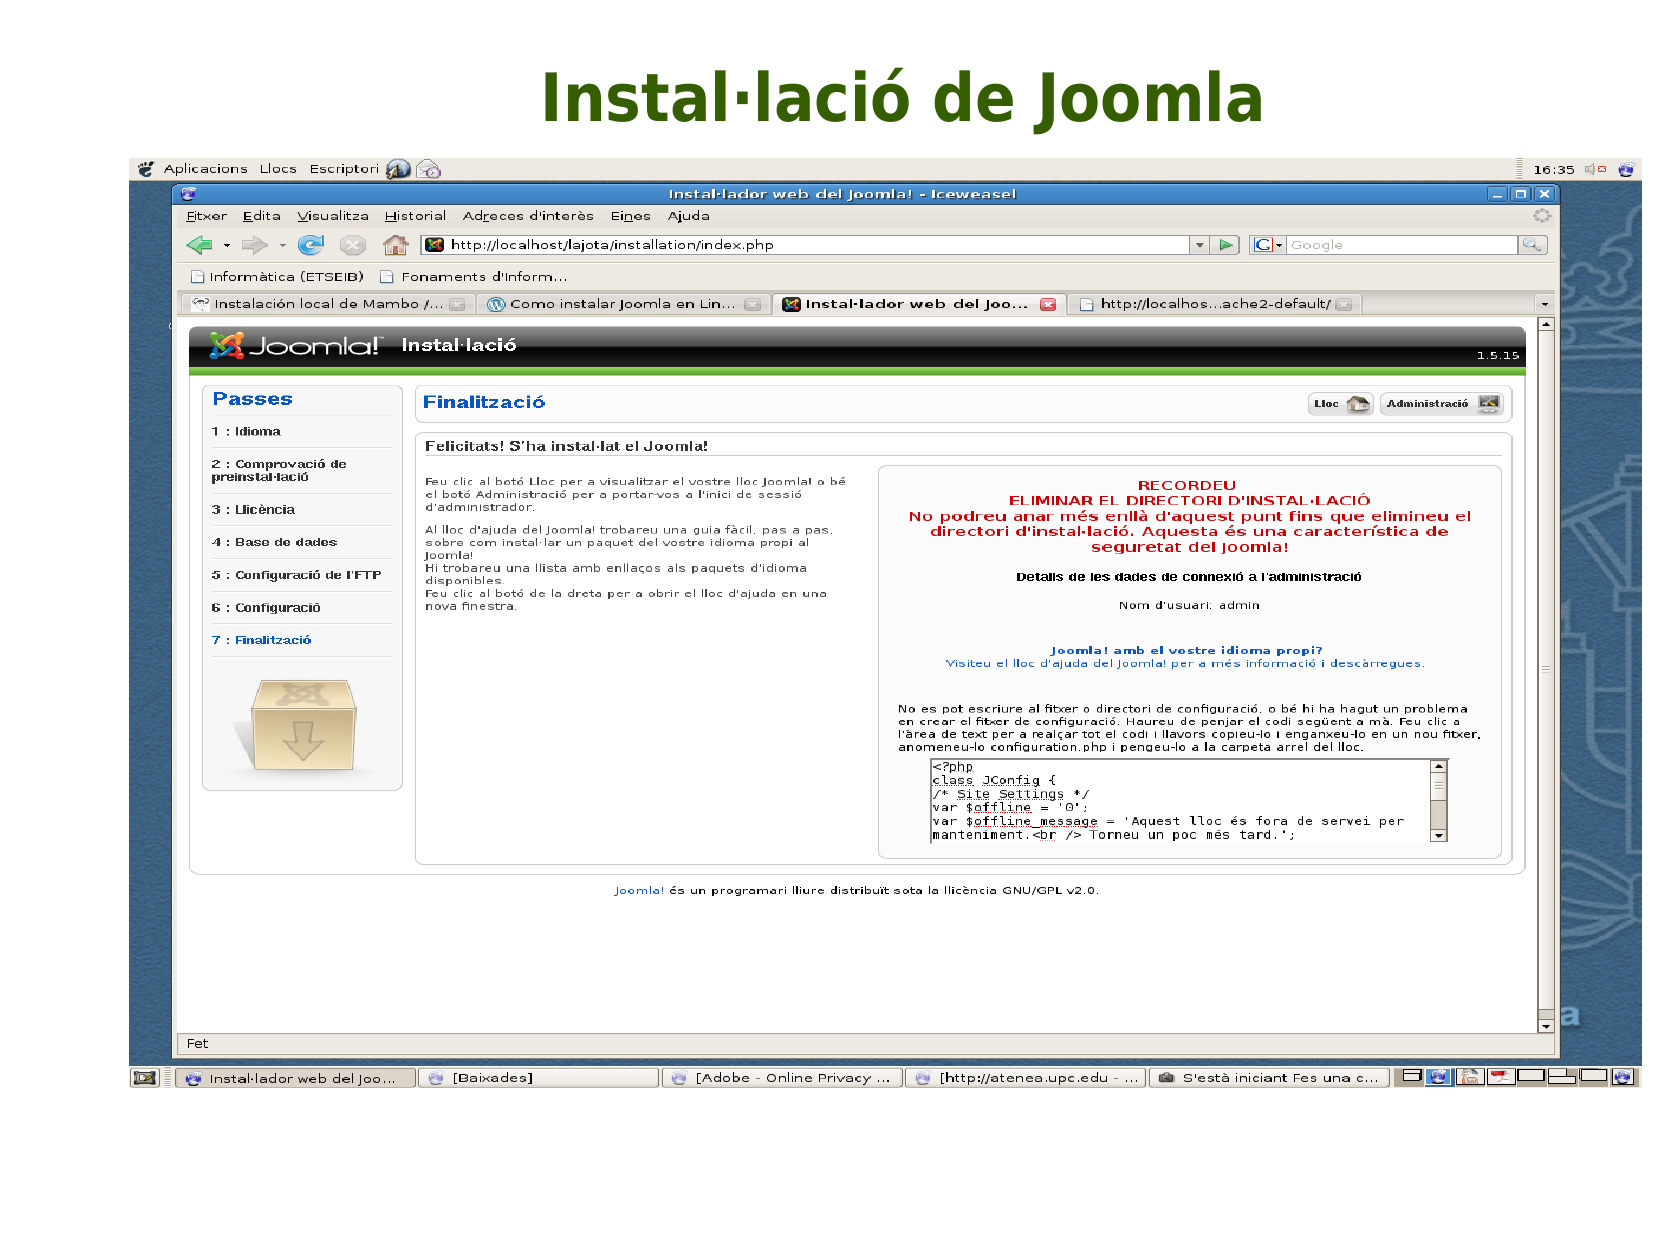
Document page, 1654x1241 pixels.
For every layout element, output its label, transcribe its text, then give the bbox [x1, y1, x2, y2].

title Instal·lació de Joomla [159, 49, 1648, 148]
picture [129, 158, 1642, 1088]
